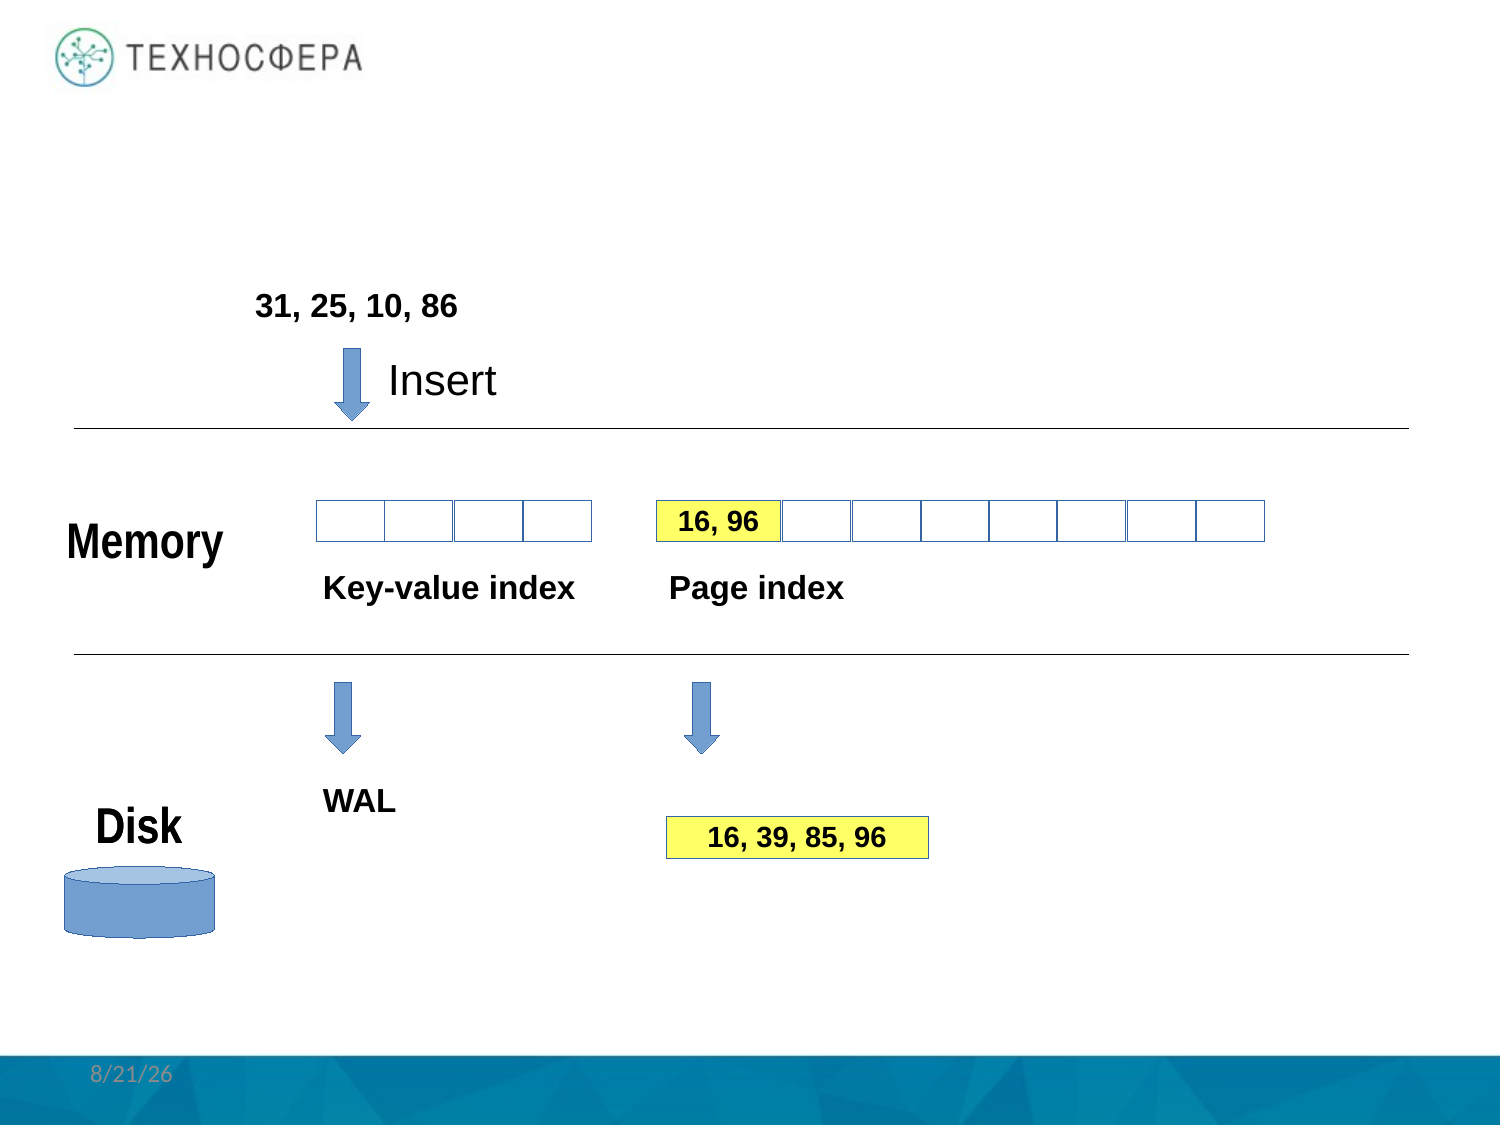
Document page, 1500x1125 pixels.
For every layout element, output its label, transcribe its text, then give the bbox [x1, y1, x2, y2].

text_box 31, 25, 10, 86 [240, 280, 474, 341]
text_box Key-value index [308, 562, 602, 623]
text_box 2 [64, 870, 215, 885]
text_box Page index [654, 562, 948, 623]
text_box WAL [308, 775, 456, 836]
text_box Insert [373, 348, 512, 415]
picture [0, 0, 1500, 1057]
text_box [64, 876, 215, 939]
text_box Disk [80, 789, 244, 873]
text_box [684, 682, 720, 754]
text_box Memory [51, 503, 293, 588]
text_box [325, 682, 361, 754]
text_box 16, 39, 85, 96 [666, 816, 929, 859]
text_box 16, 96 [656, 500, 781, 542]
text_box [334, 348, 370, 421]
